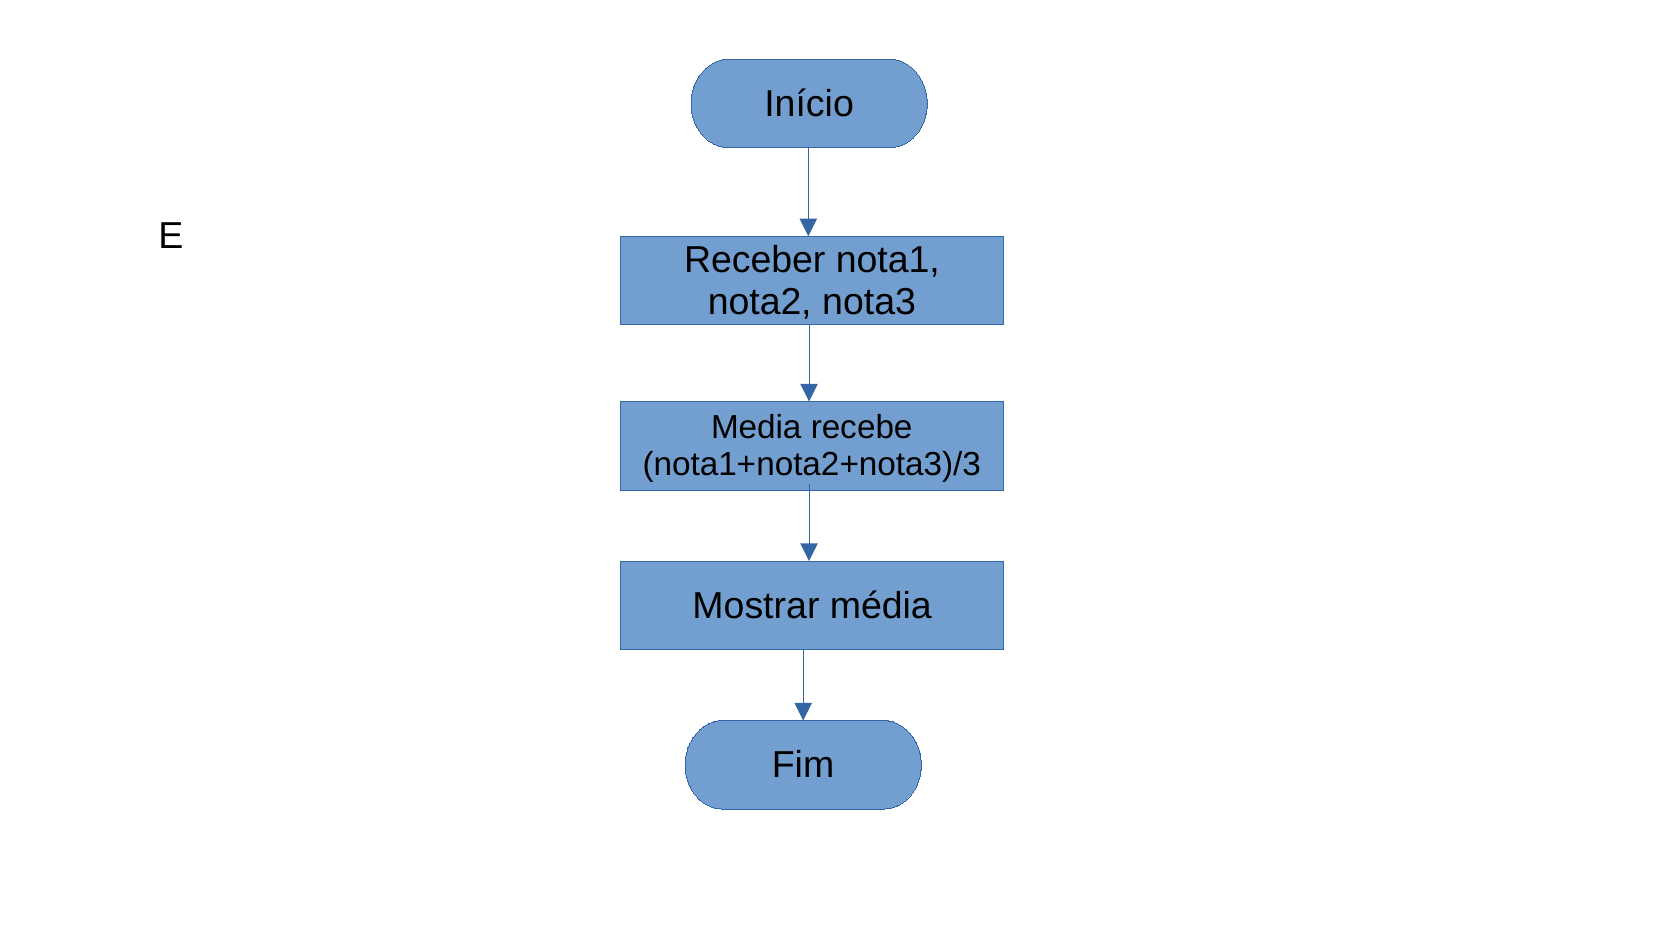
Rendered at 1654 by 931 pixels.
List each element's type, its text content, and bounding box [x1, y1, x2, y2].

text_box Mostrar média [620, 561, 1004, 650]
text_box Receber nota1, nota2, nota3 [620, 236, 1004, 325]
text_box Media recebe (nota1+nota2+nota3)/3 [620, 401, 1004, 491]
text_box Fim [685, 720, 922, 810]
text_box Início [691, 59, 928, 148]
text_box E [143, 206, 199, 264]
